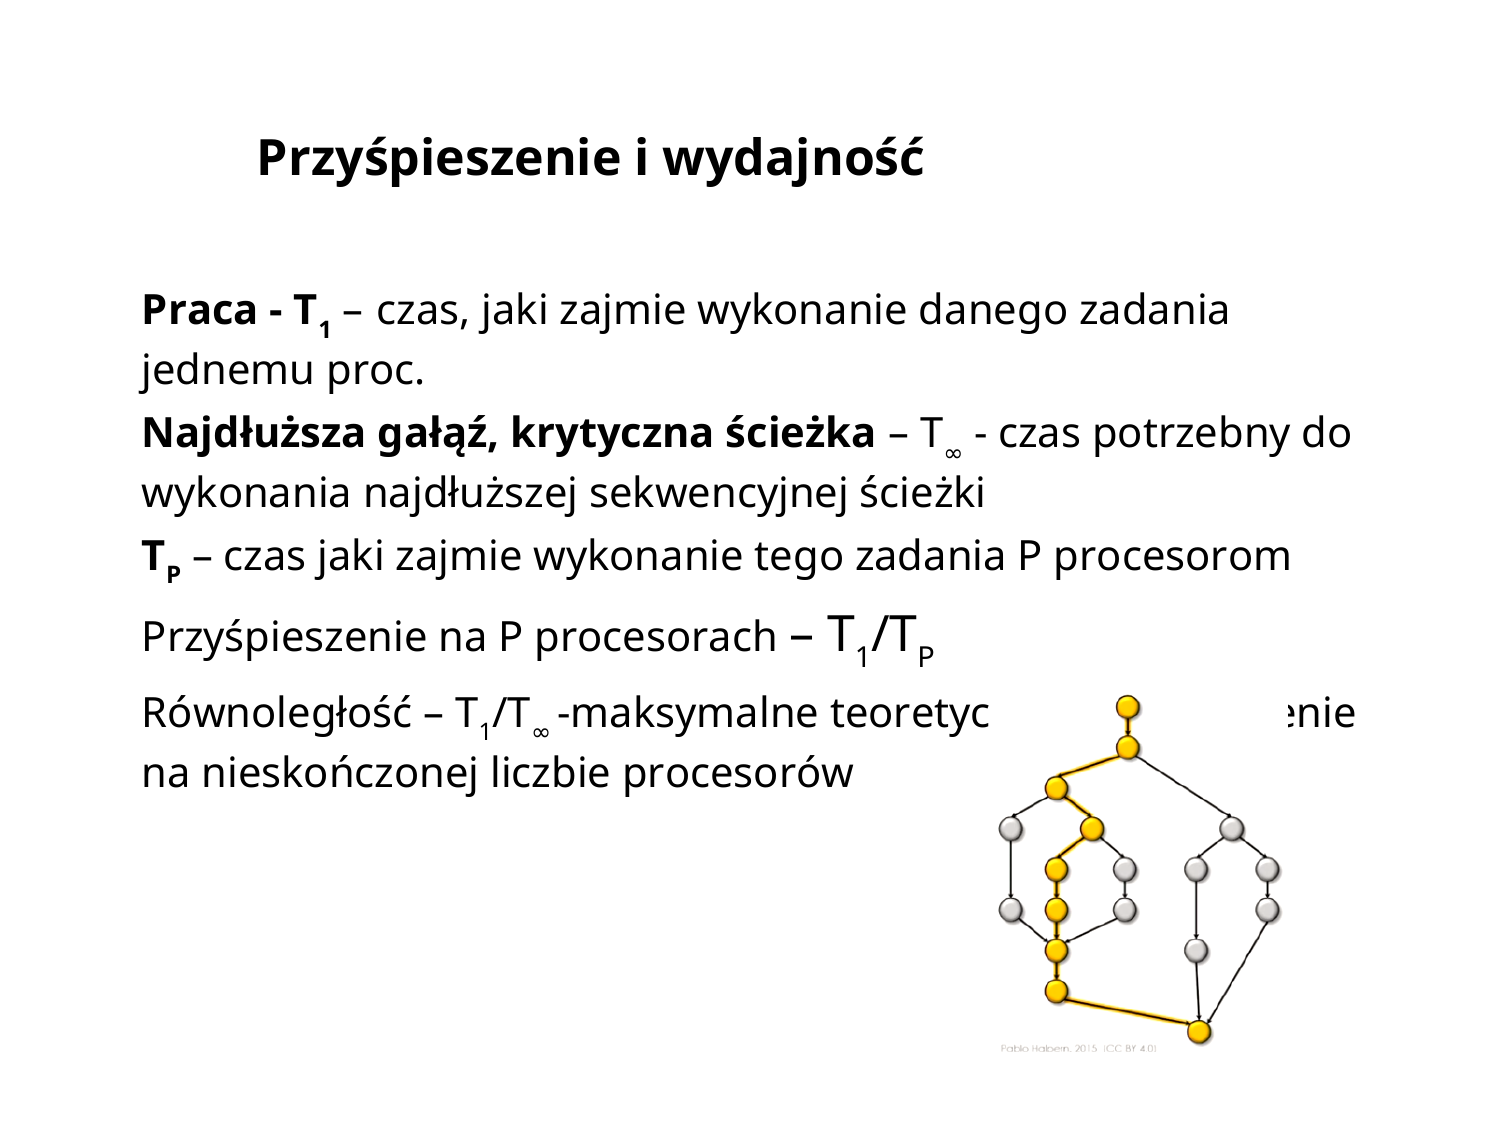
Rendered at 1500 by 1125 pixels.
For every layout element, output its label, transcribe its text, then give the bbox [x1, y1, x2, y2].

title Przyśpieszenie i wydajność [242, 78, 1425, 233]
list Praca - T1 – czas, jaki zajmie wykonanie danego zadania jednemu proc. Najdłuższa gałąź, krytyczna ścieżka – T∞ - czas potrzebny do wykonania najdłuższej sekwencyjnej ścieżki TP – czas jaki zajmie wykonanie tego zadania P procesorom Przyśpieszenie na P procesorach – T1/TP Równoległość – T1/T∞ -maksymalne teoretyczne przyśpieszenie na nieskończonej liczbie procesorów [70, 267, 1425, 1005]
picture [991, 673, 1288, 1052]
